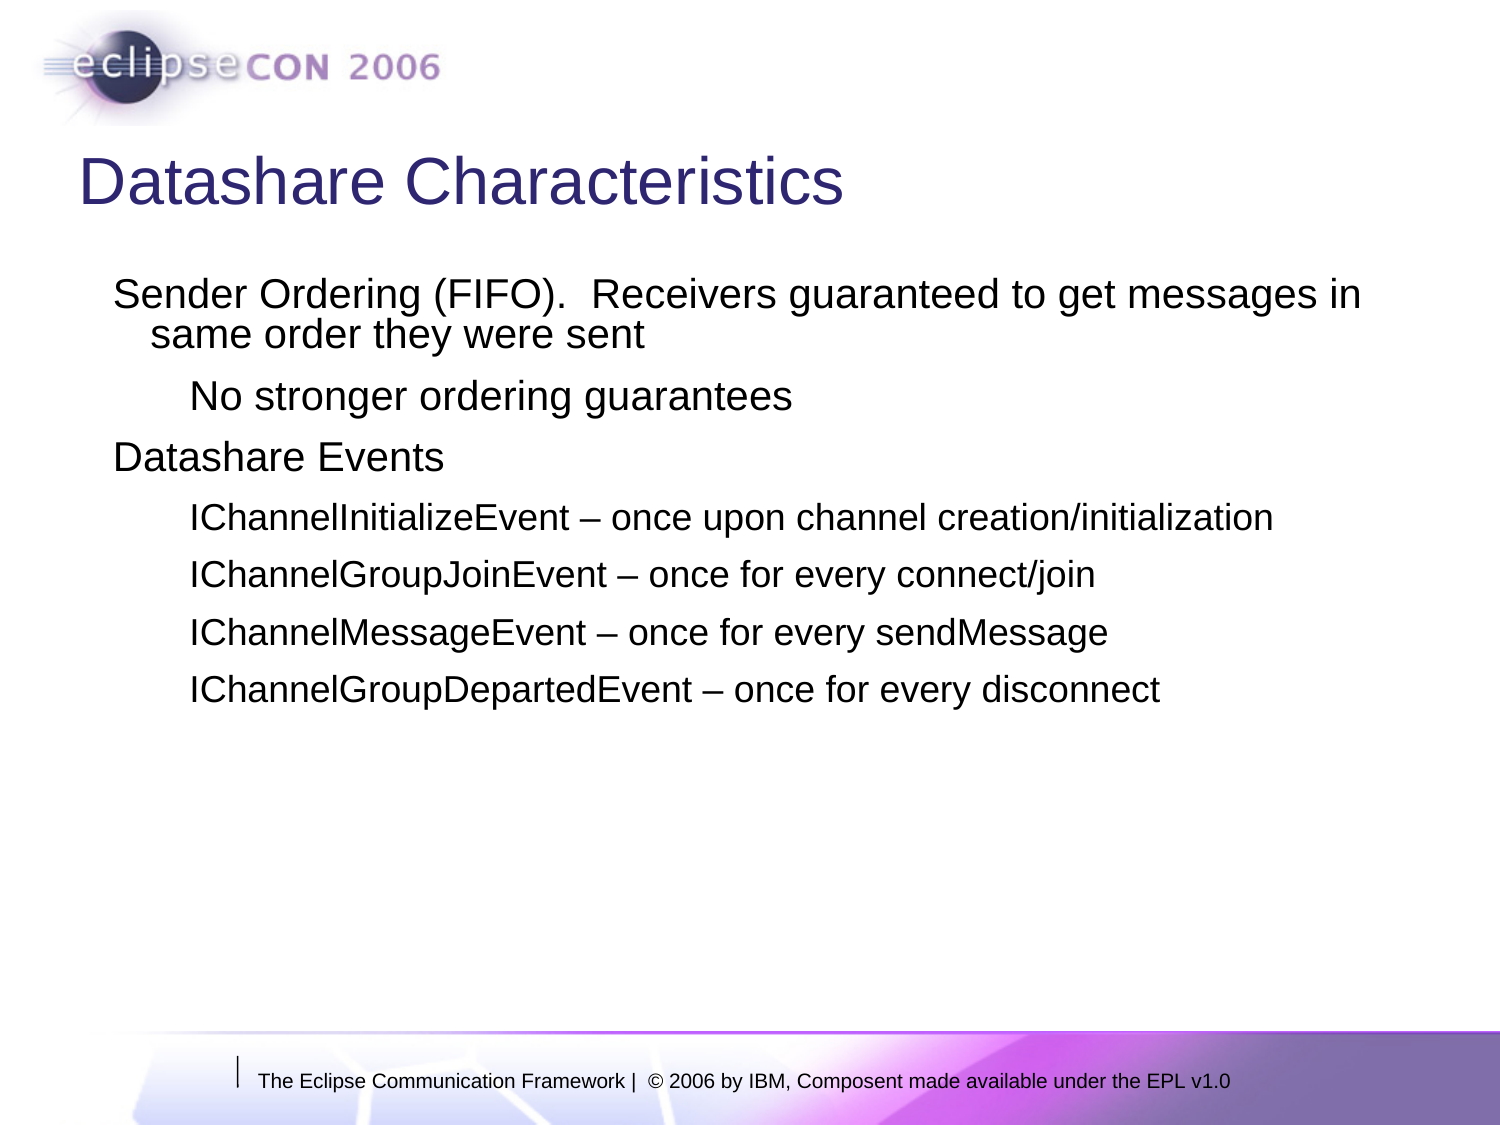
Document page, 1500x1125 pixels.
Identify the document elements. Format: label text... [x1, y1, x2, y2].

picture [0, 1031, 1500, 1125]
picture [31, 10, 1040, 126]
list Sender Ordering (FIFO). Receivers guaranteed to get messages in same order they were sent No stronger ordering guarantees Datashare Events IChannelInitializeEvent – once upon channel creation/initialization IChannelGroupJoinEvent – once for every connect/join IChannelMessageEvent – once for every sendMessage IChannelGroupDepartedEvent – once for every disconnect [112, 276, 1382, 917]
title Datashare Characteristics [78, 148, 1432, 224]
